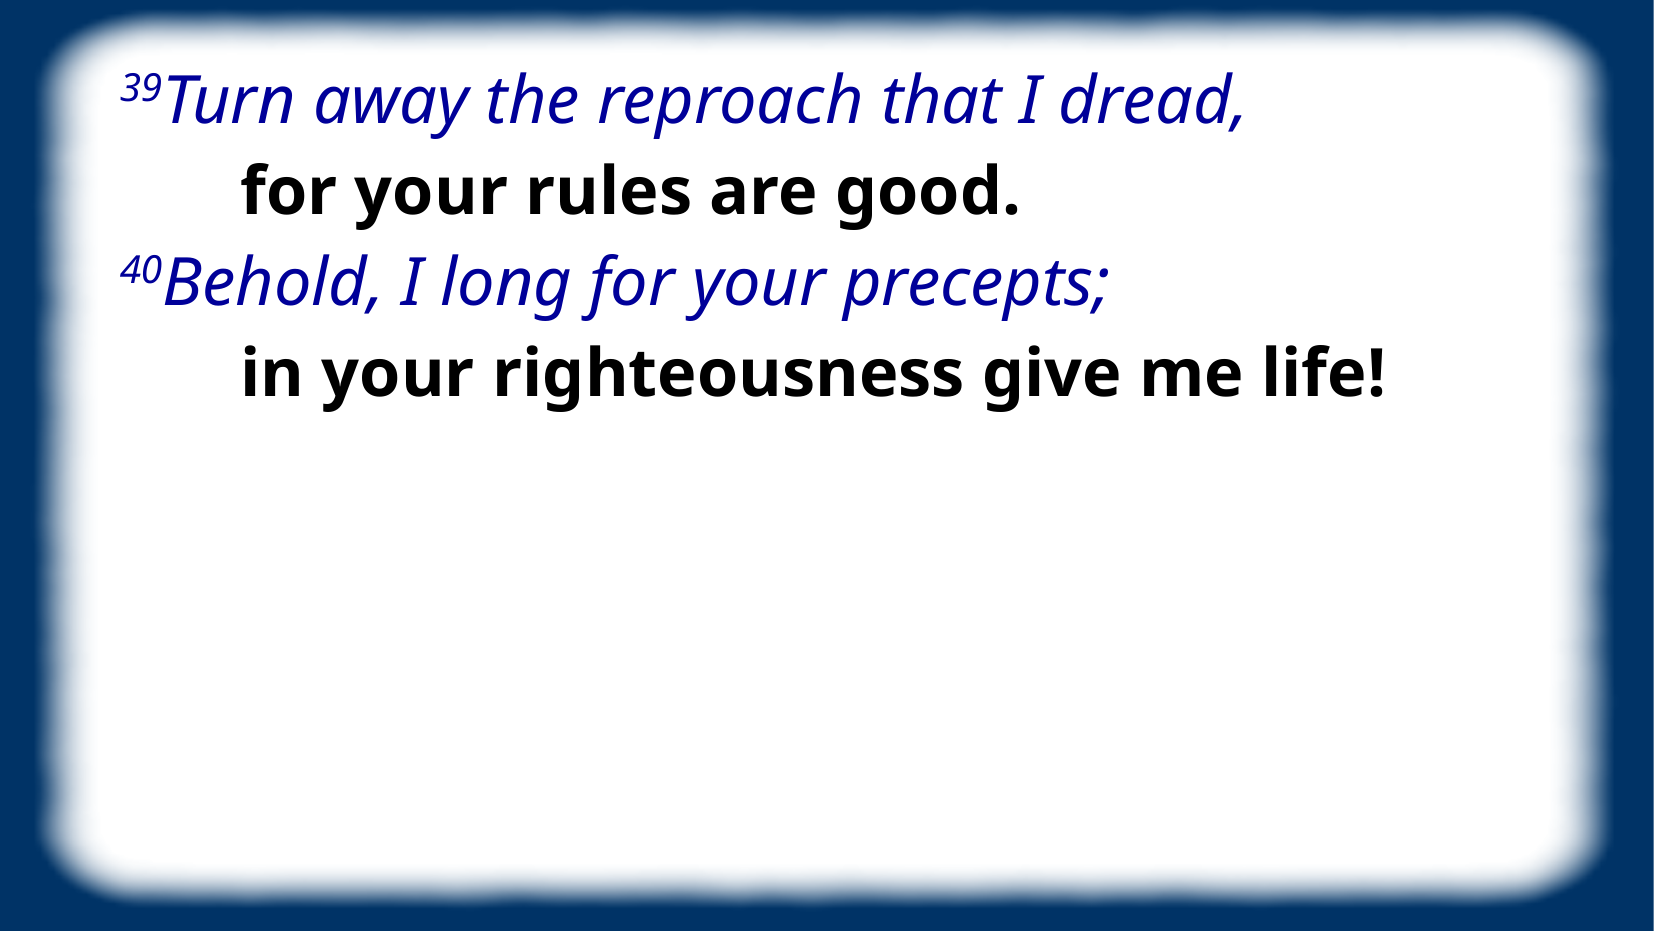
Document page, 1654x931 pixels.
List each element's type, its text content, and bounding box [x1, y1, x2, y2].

picture [0, 0, 1654, 931]
text_box 39Turn away the reproach that I dread, for your rules are good. 40Behold, I long for your precepts; in your righteousness give me life! [105, 45, 1546, 451]
